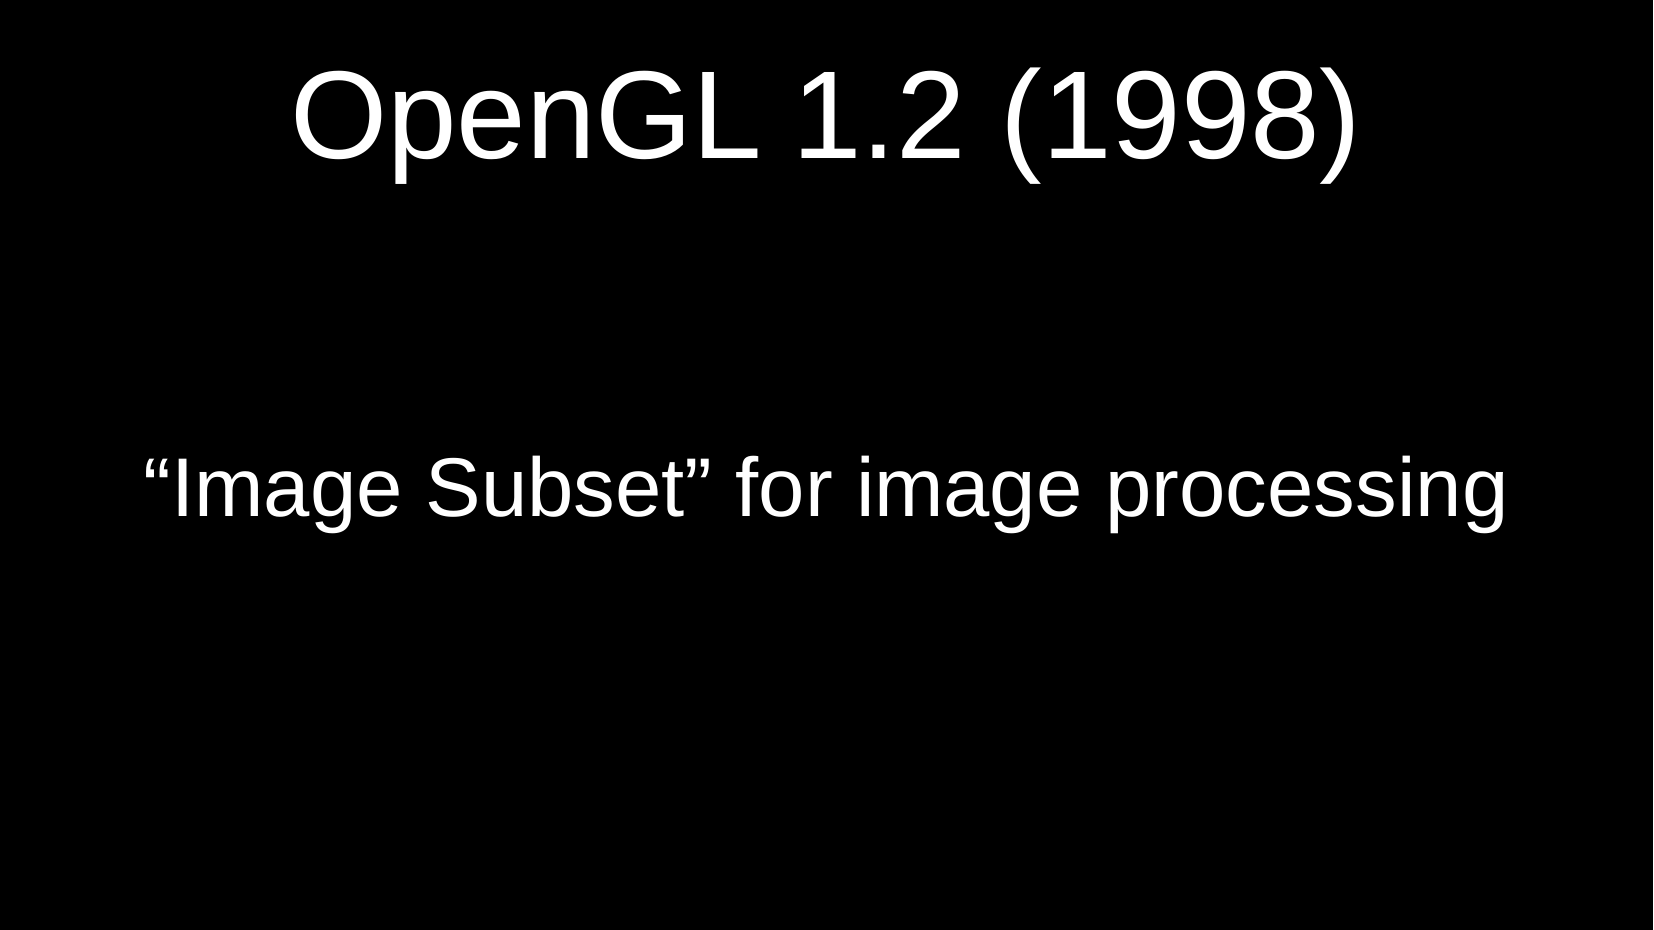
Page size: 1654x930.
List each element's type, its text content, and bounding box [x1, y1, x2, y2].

title OpenGL 1.2 (1998) [82, 37, 1571, 193]
subtitle “Image Subset” for image processing [82, 217, 1571, 757]
